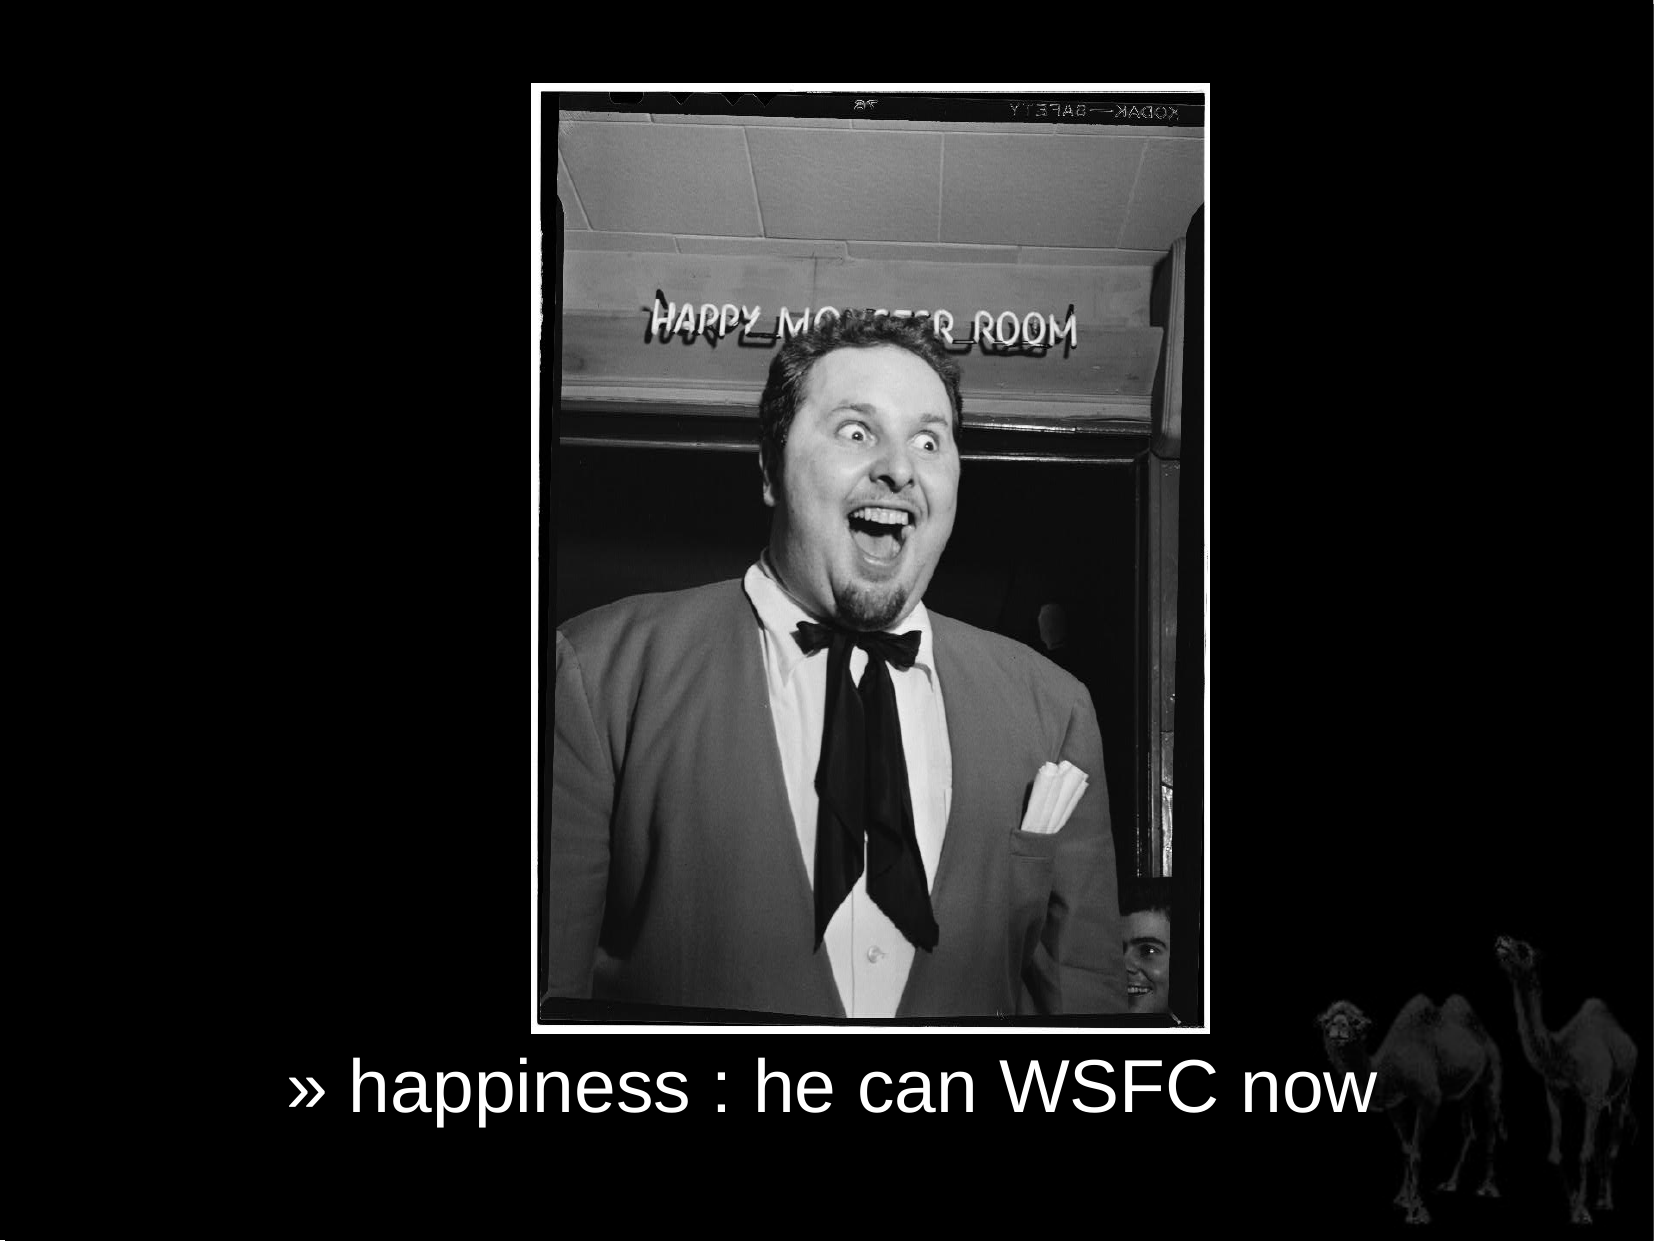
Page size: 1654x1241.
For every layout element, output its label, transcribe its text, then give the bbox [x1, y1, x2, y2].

picture [5, 4, 1654, 1241]
subtitle » happiness : he can WSFC now [88, 66, 1577, 1183]
